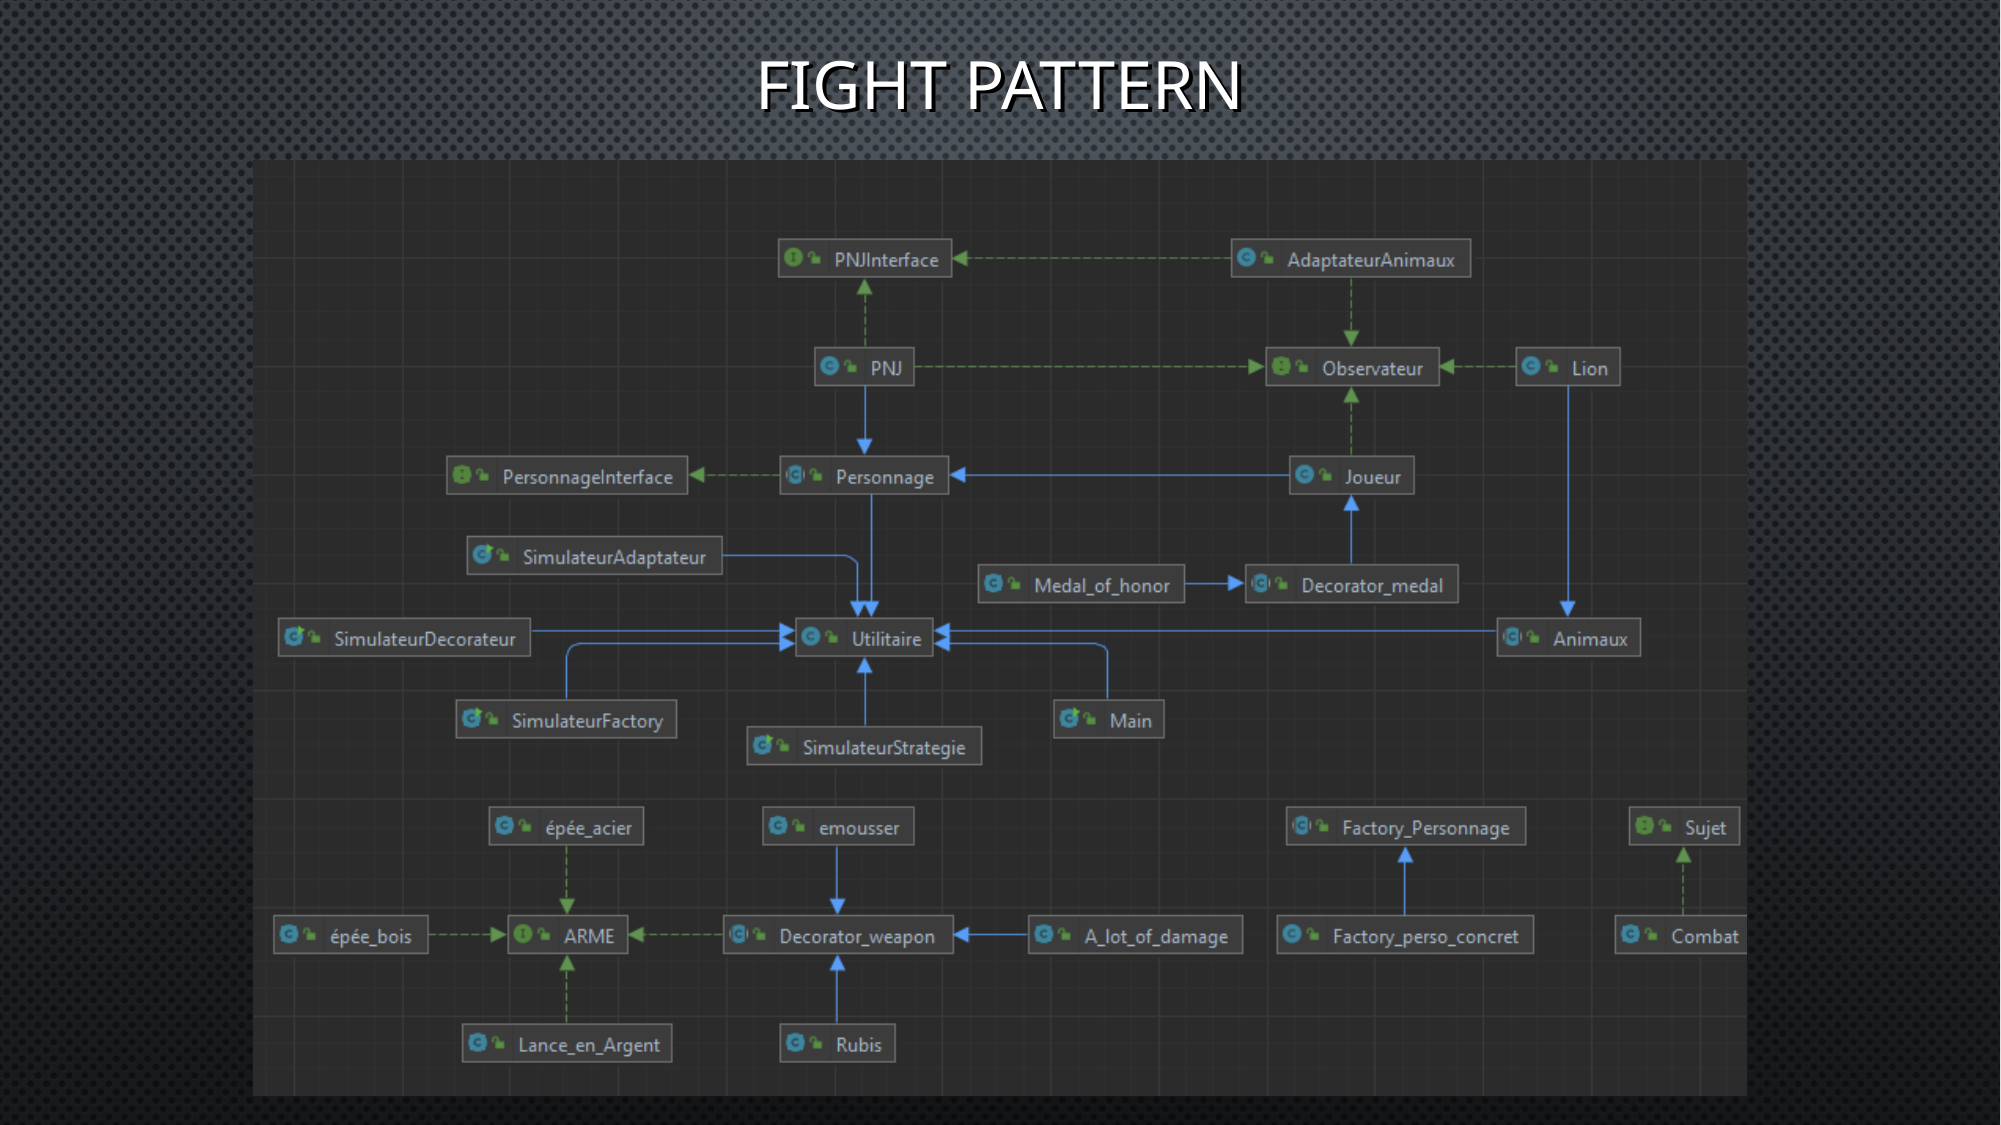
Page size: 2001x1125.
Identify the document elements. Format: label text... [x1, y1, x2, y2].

picture [253, 160, 1747, 1096]
title FiGHT Pattern [187, 0, 1813, 166]
